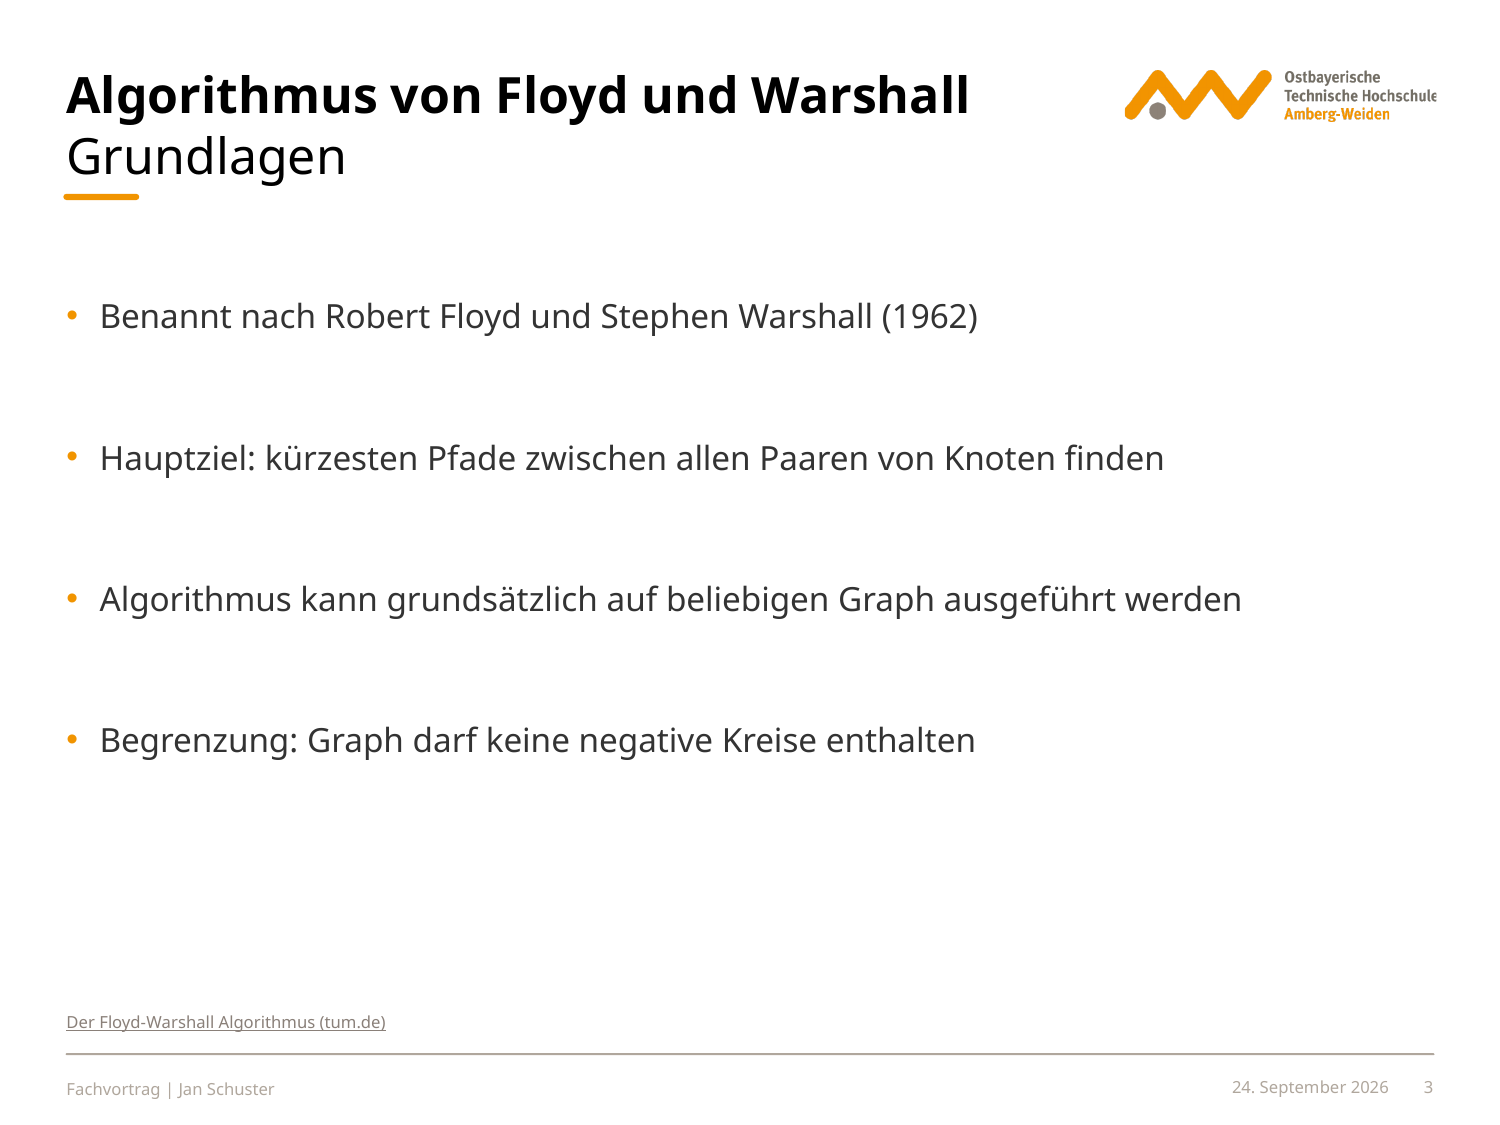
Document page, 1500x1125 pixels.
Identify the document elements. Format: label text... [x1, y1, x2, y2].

list Benannt nach Robert Floyd und Stephen Warshall (1962) Hauptziel: kürzesten Pfade zwischen allen Paaren von Knoten finden Algorithmus kann grundsätzlich auf beliebigen Graph ausgeführt werden Begrenzung: Graph darf keine negative Kreise enthalten [66, 283, 1434, 963]
slide_number 11. Dezember 2023 [1171, 1065, 1390, 1113]
title Algorithmus von Floyd und Warshall [66, 70, 1434, 130]
list Der Floyd-Warshall Algorithmus (tum.de) [66, 987, 1434, 1035]
list Grundlagen [66, 130, 1434, 190]
footer Fachvortrag | Jan Schuster [66, 1065, 997, 1113]
slide_number <number> [1395, 1065, 1434, 1113]
